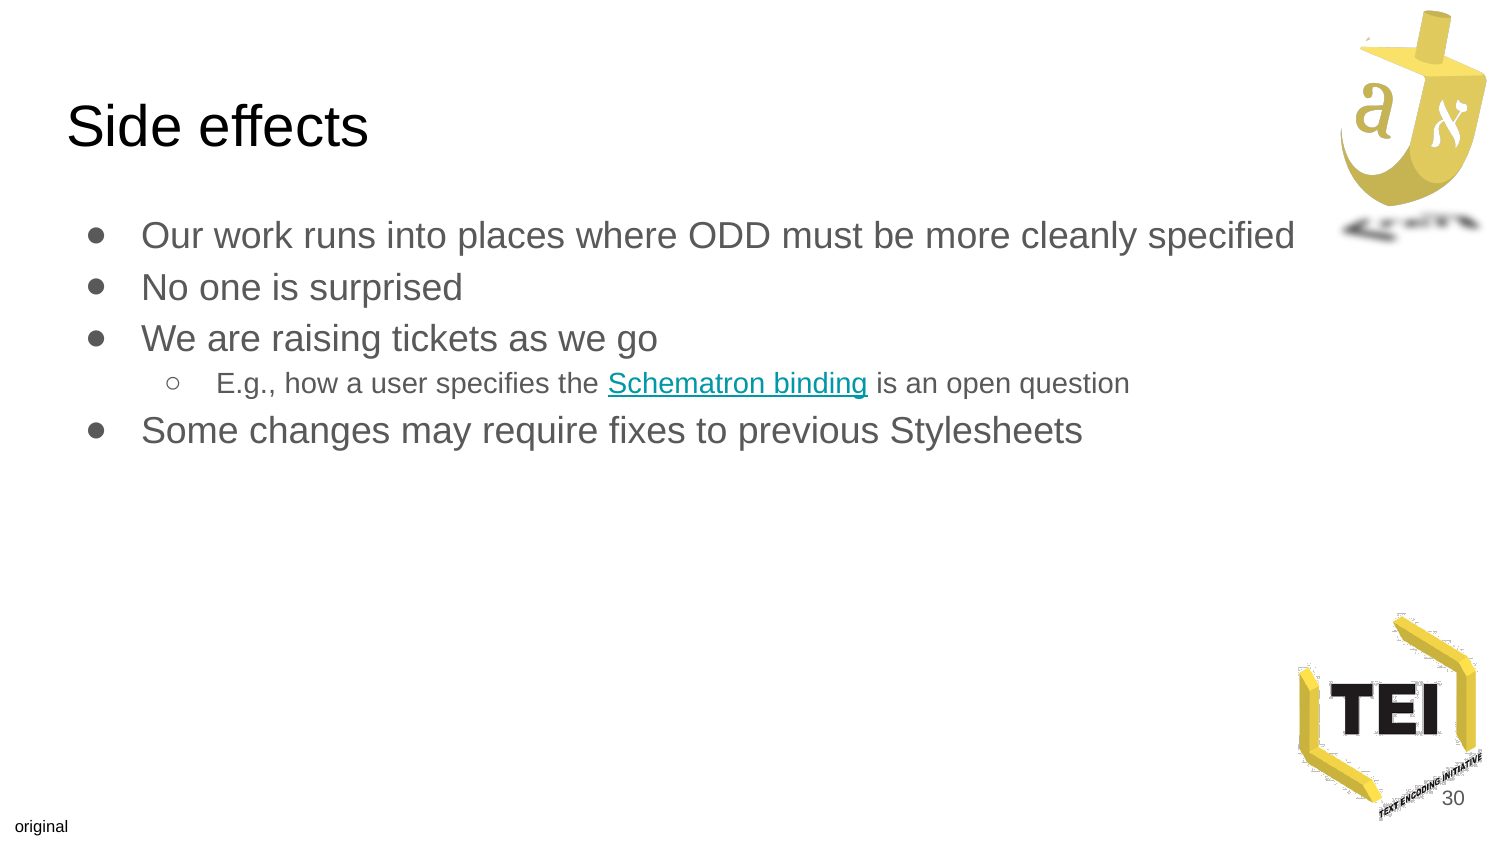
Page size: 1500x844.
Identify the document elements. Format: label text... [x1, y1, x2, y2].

picture [1324, 0, 1497, 250]
picture [1275, 604, 1500, 830]
title Side effects [51, 72, 1449, 167]
text_box original [0, 810, 114, 844]
slide_number <number> [1389, 764, 1480, 830]
list Our work runs into places where ODD must be more cleanly specified No one is surprised We are raising tickets as we go E.g., how a user specifies the Schematron binding is an open question Some changes may require fixes to previous Stylesheets [51, 189, 1449, 750]
